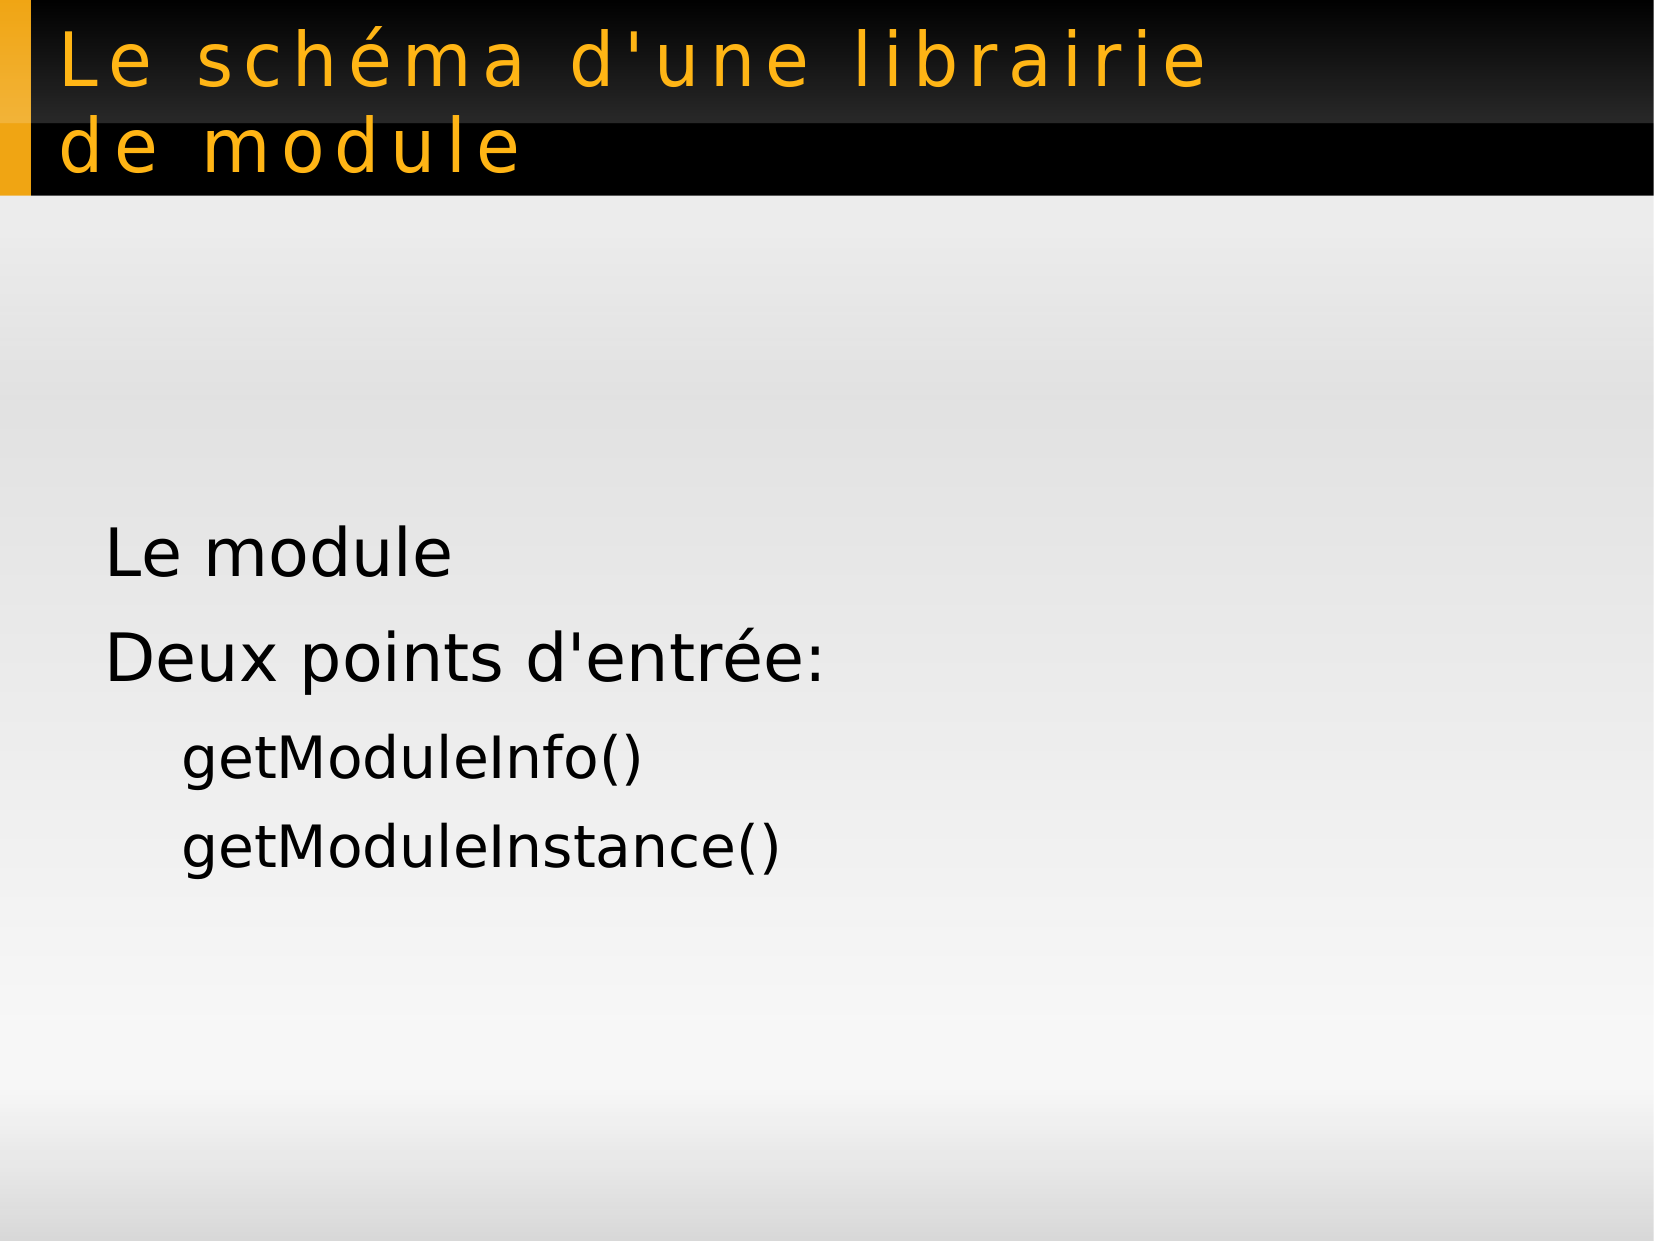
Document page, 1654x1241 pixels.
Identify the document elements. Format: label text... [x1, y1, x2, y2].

title Le schéma d'une librairie de module [59, 15, 1270, 192]
list Le module Deux points d'entrée: getModuleInfo() getModuleInstance() [86, 515, 1576, 976]
picture [0, 0, 1654, 1241]
